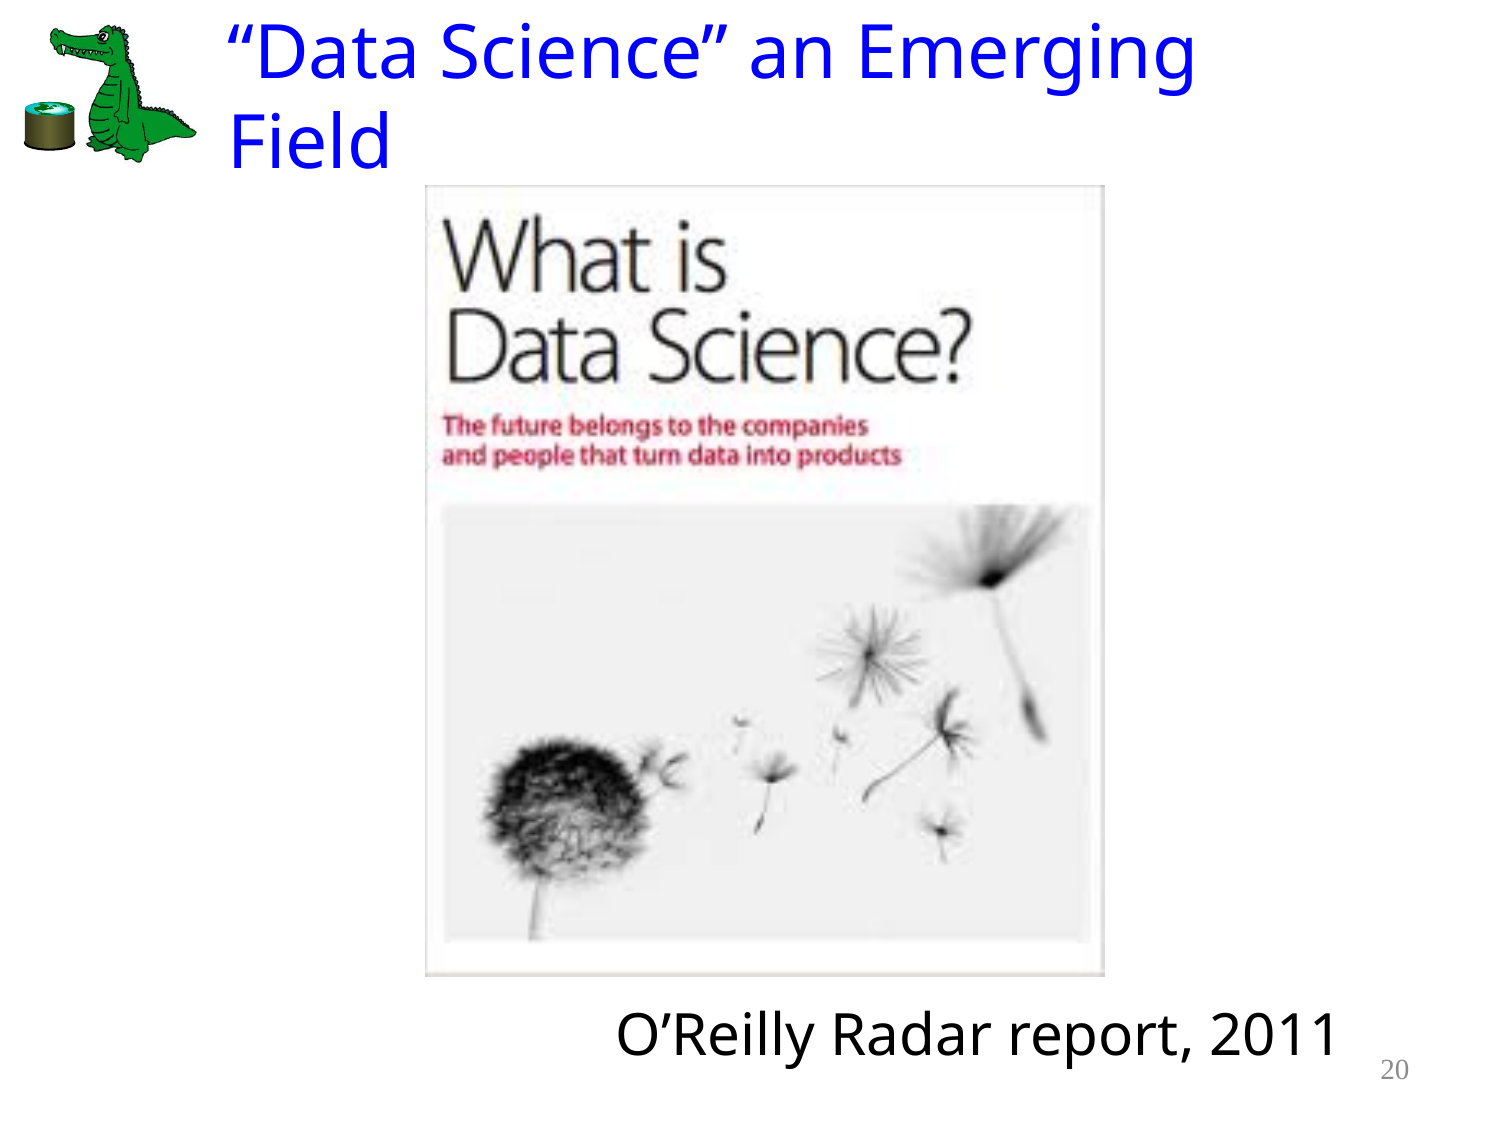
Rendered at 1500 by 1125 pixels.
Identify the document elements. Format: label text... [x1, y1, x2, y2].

slide_number <number> [1074, 1042, 1425, 1103]
picture [49, 24, 197, 163]
text_box O’Reilly Radar report, 2011 [601, 990, 1368, 1075]
title “Data Science” an Emerging Field [212, 0, 1388, 188]
picture [425, 185, 1105, 977]
